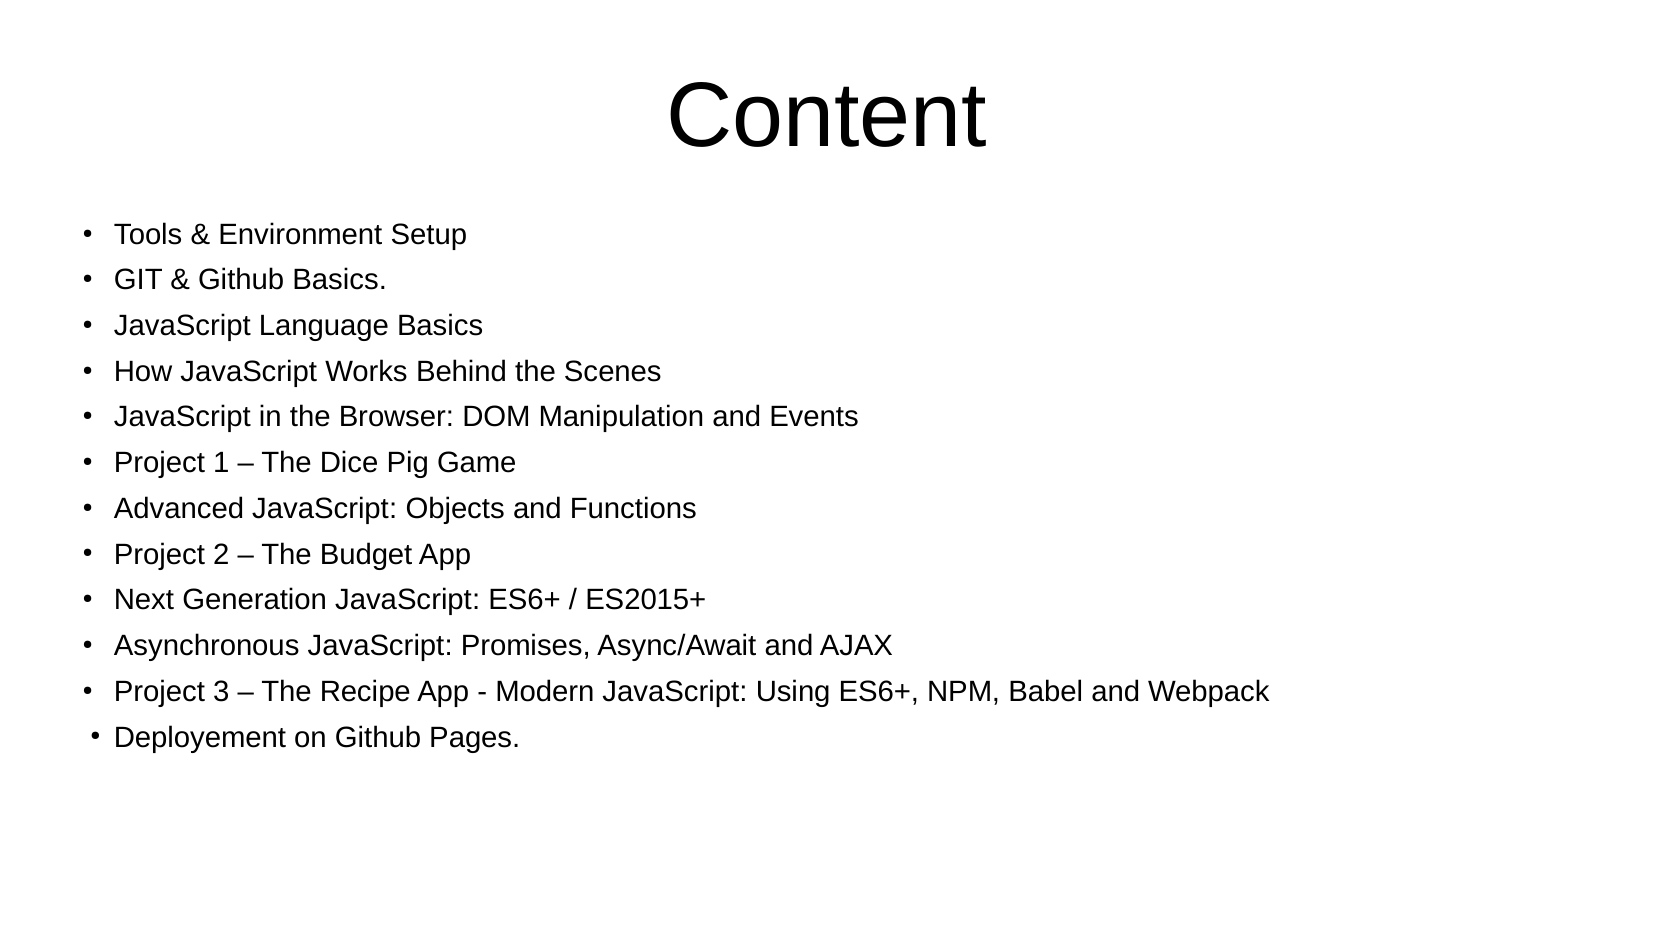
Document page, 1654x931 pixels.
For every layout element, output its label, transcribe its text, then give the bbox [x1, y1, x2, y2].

title Content [82, 37, 1571, 193]
list Tools & Environment Setup GIT & Github Basics. JavaScript Language Basics How JavaScript Works Behind the Scenes JavaScript in the Browser: DOM Manipulation and Events Project 1 – The Dice Pig Game Advanced JavaScript: Objects and Functions Project 2 – The Budget App Next Generation JavaScript: ES6+ / ES2015+ Asynchronous JavaScript: Promises, Async/Await and AJAX Project 3 – The Recipe App - Modern JavaScript: Using ES6+, NPM, Babel and Webpack Deployement on Github Pages. [82, 217, 1571, 758]
